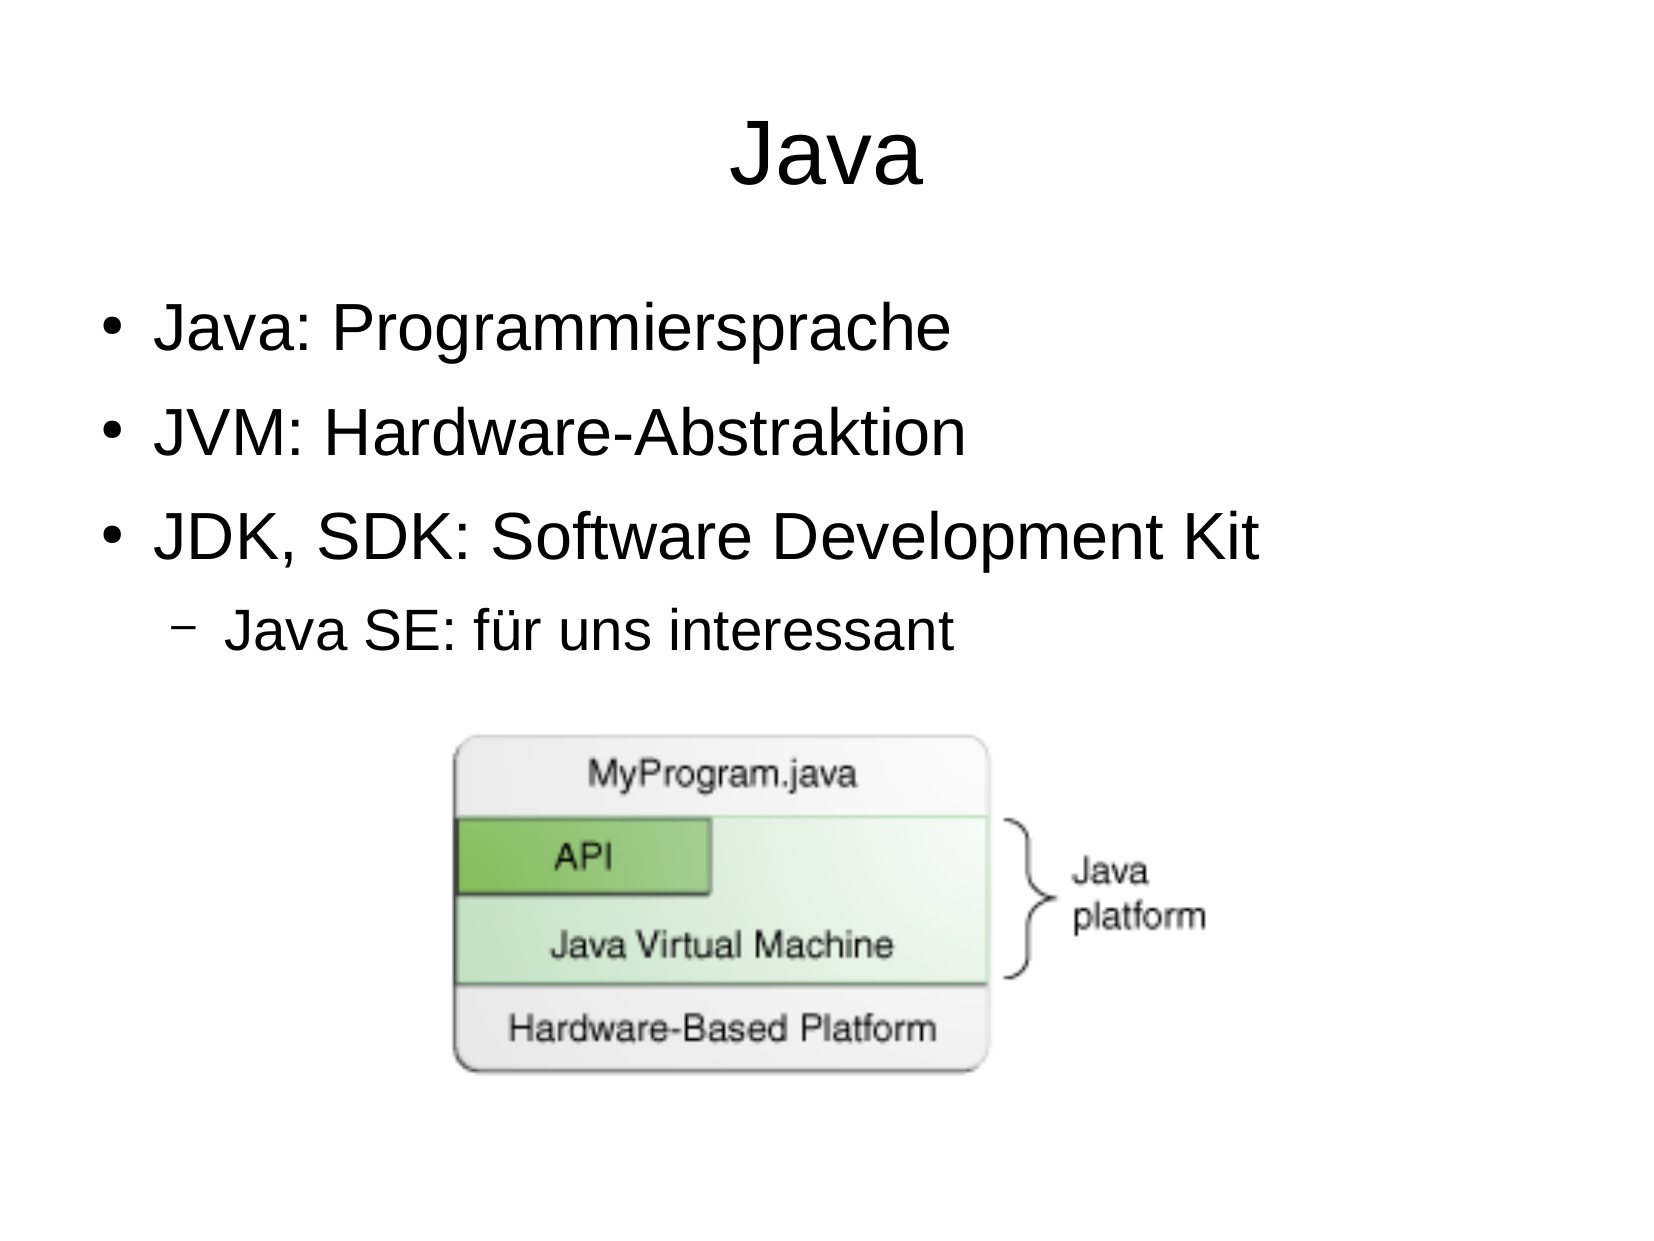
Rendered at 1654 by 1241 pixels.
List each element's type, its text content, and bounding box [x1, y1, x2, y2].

picture [423, 711, 1246, 1104]
title Java [82, 49, 1571, 257]
list Java: Programmiersprache JVM: Hardware-Abstraktion JDK, SDK: Software Development Kit Java SE: für uns interessant [82, 290, 1571, 1010]
